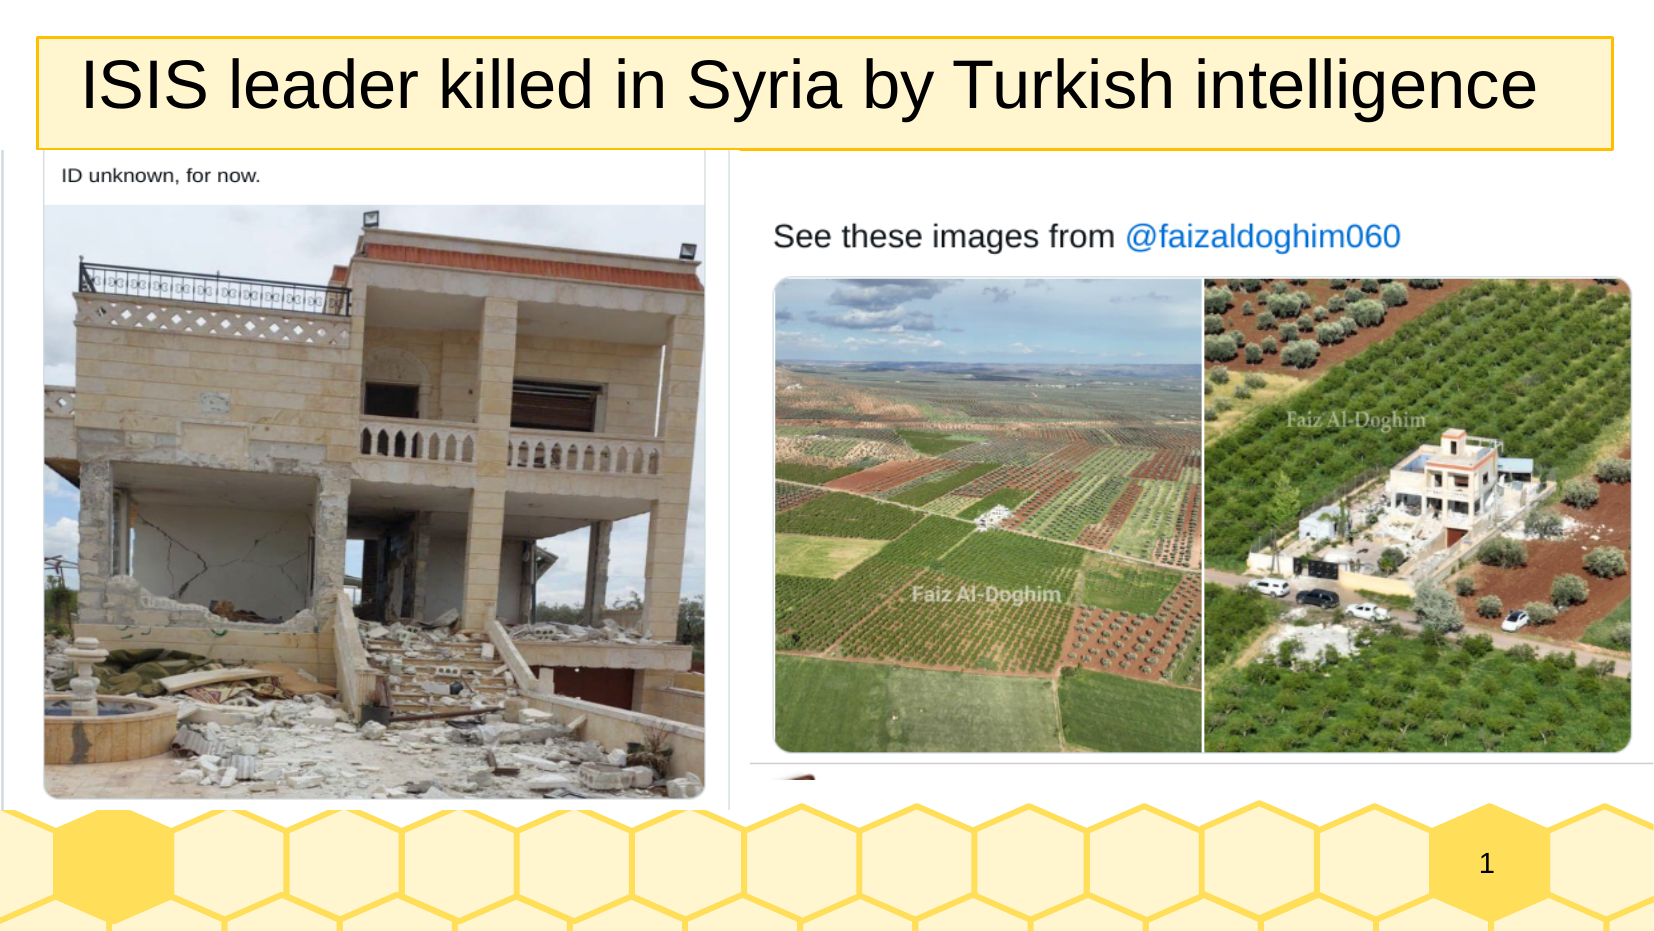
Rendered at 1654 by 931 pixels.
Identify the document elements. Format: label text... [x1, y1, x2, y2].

text_box [37, 37, 71, 150]
picture [0, 150, 740, 810]
title ISIS leader killed in Syria by Turkish intelligence [71, 11, 1549, 159]
picture [750, 187, 1654, 780]
text_box [1549, 37, 1613, 150]
